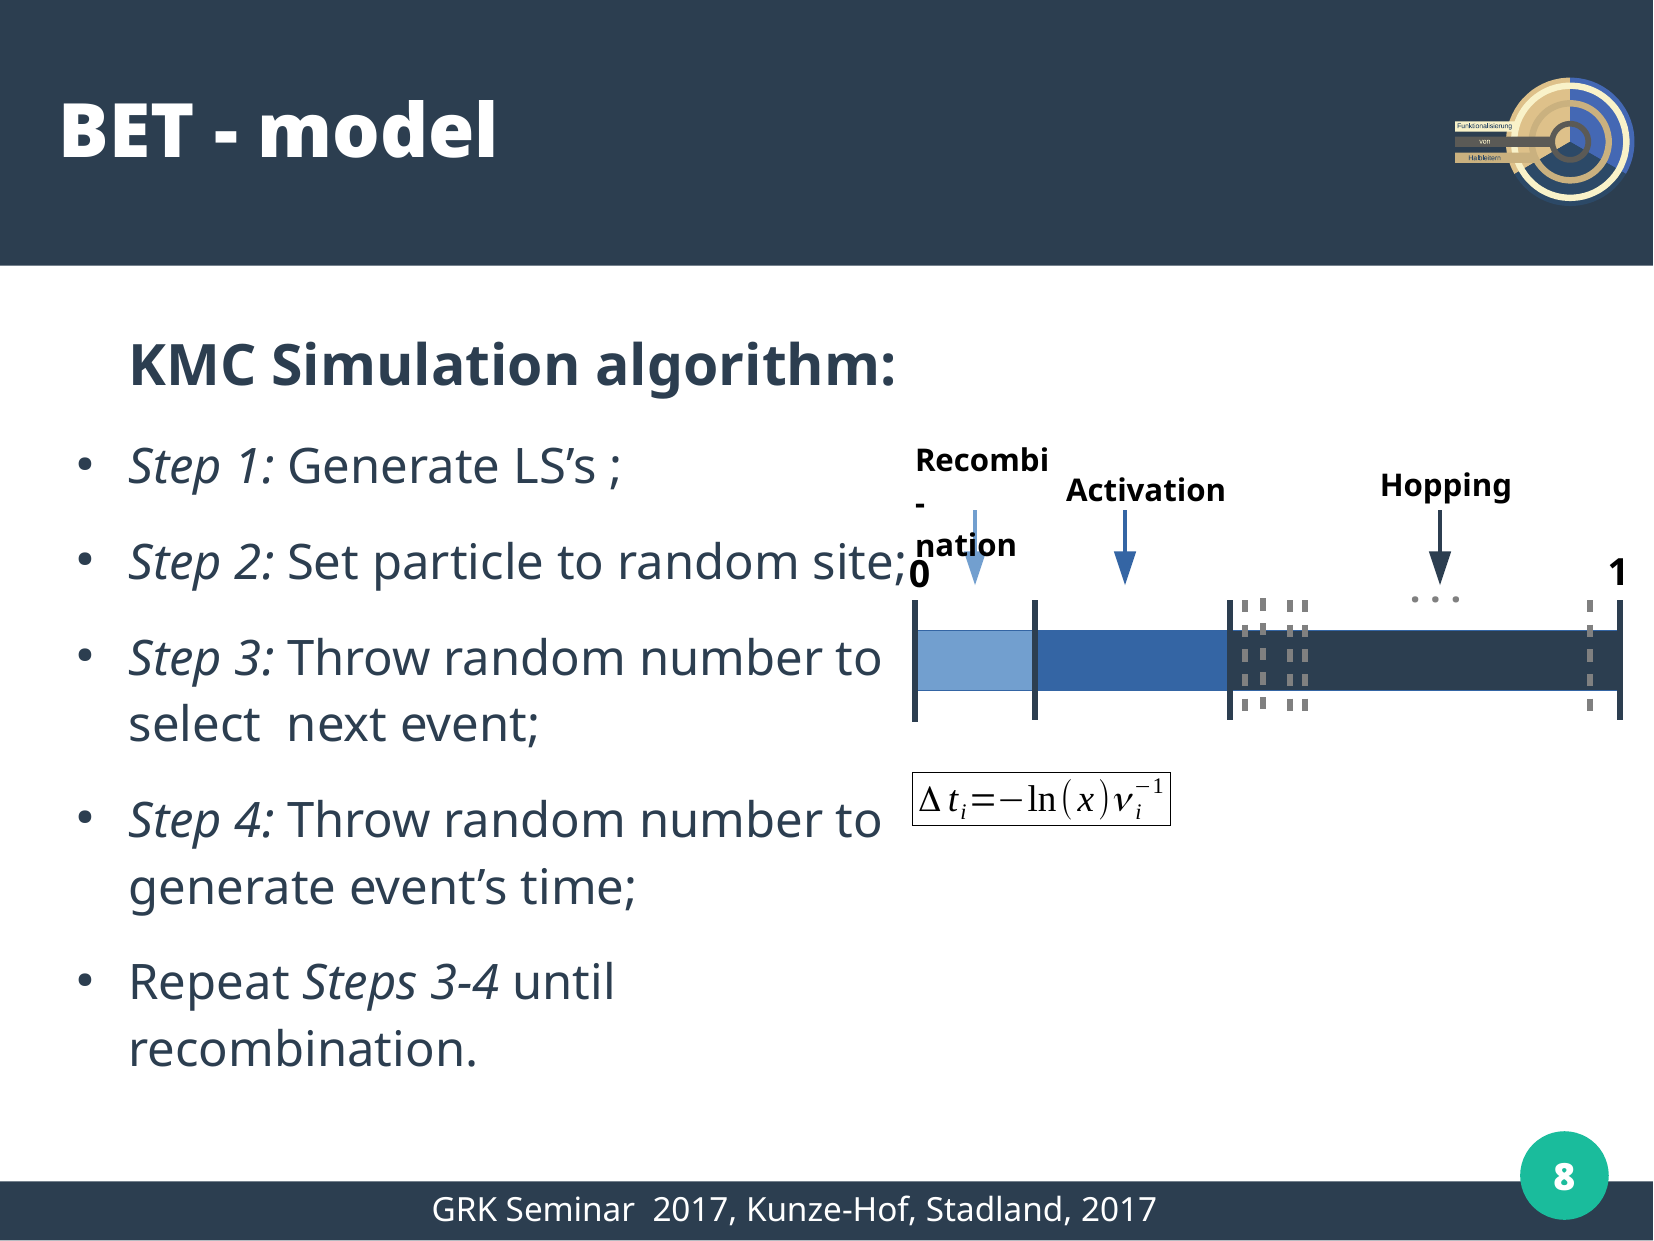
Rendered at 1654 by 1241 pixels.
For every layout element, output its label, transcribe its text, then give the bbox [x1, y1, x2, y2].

chart [912, 772, 1171, 826]
title BET - model [58, 49, 1594, 207]
list KMC Simulation algorithm: Step 1: Generate LS’s ; Step 2: Set particle to random site; Step 3: Throw random number to select next event; Step 4: Throw random number to generate event’s time; Repeat Steps 3-4 until recombination. [58, 324, 916, 1152]
text_box Hopping [1365, 455, 1606, 511]
picture [1455, 77, 1636, 207]
text_box [1233, 630, 1617, 691]
text_box Activation [1051, 460, 1247, 523]
text_box GRK Seminar 2017, Kunze-Hof, Stadland, 2017 [135, 1178, 1456, 1241]
text_box . . . [1395, 555, 1501, 664]
text_box 0 [894, 540, 985, 602]
text_box Recombi- nation [900, 430, 1066, 555]
text_box [1038, 630, 1227, 691]
text_box [918, 630, 1032, 691]
text_box 1 [1593, 538, 1653, 601]
